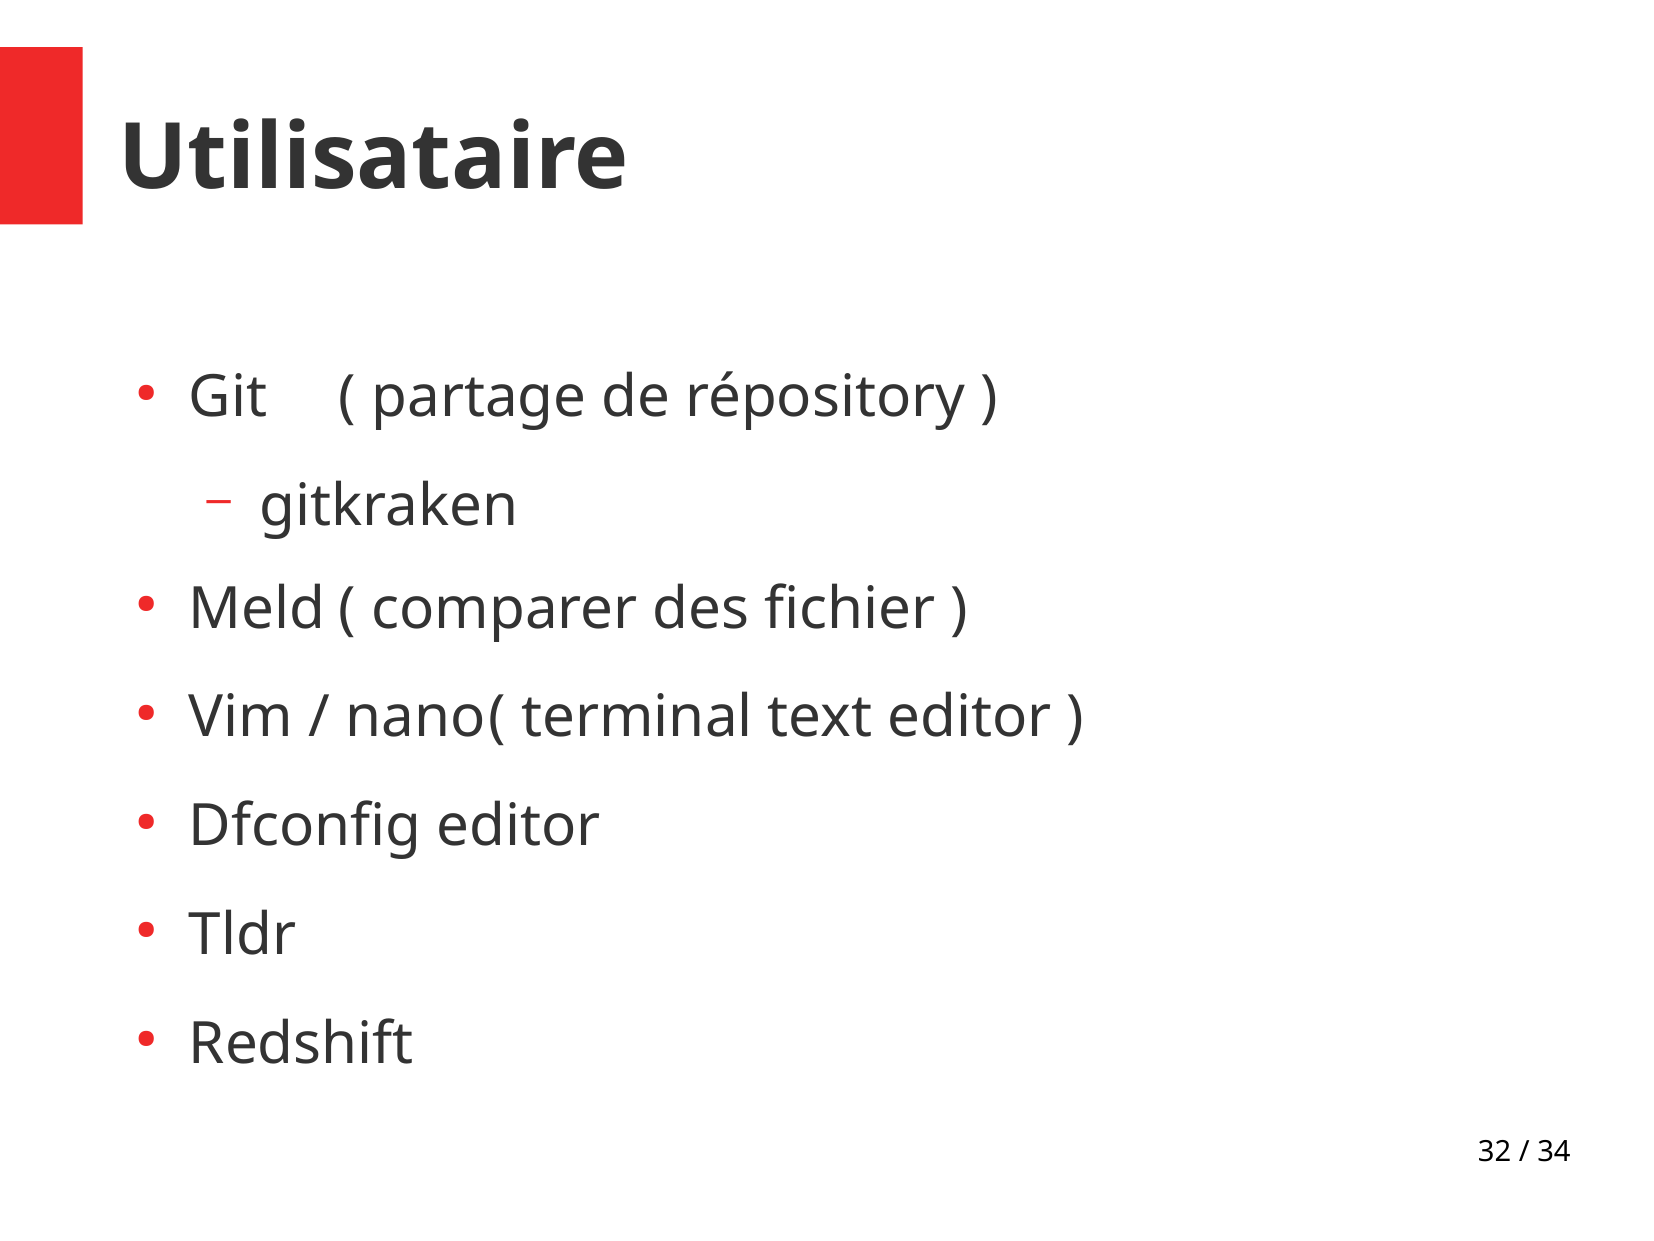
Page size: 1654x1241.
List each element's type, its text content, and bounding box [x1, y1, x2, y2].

title Utilisataire [118, 49, 1571, 257]
list Git ( partage de répository ) gitkraken Meld ( comparer des fichier ) Vim / nano ( terminal text editor ) Dfconfig editor Tldr Redshift [118, 354, 1536, 1074]
